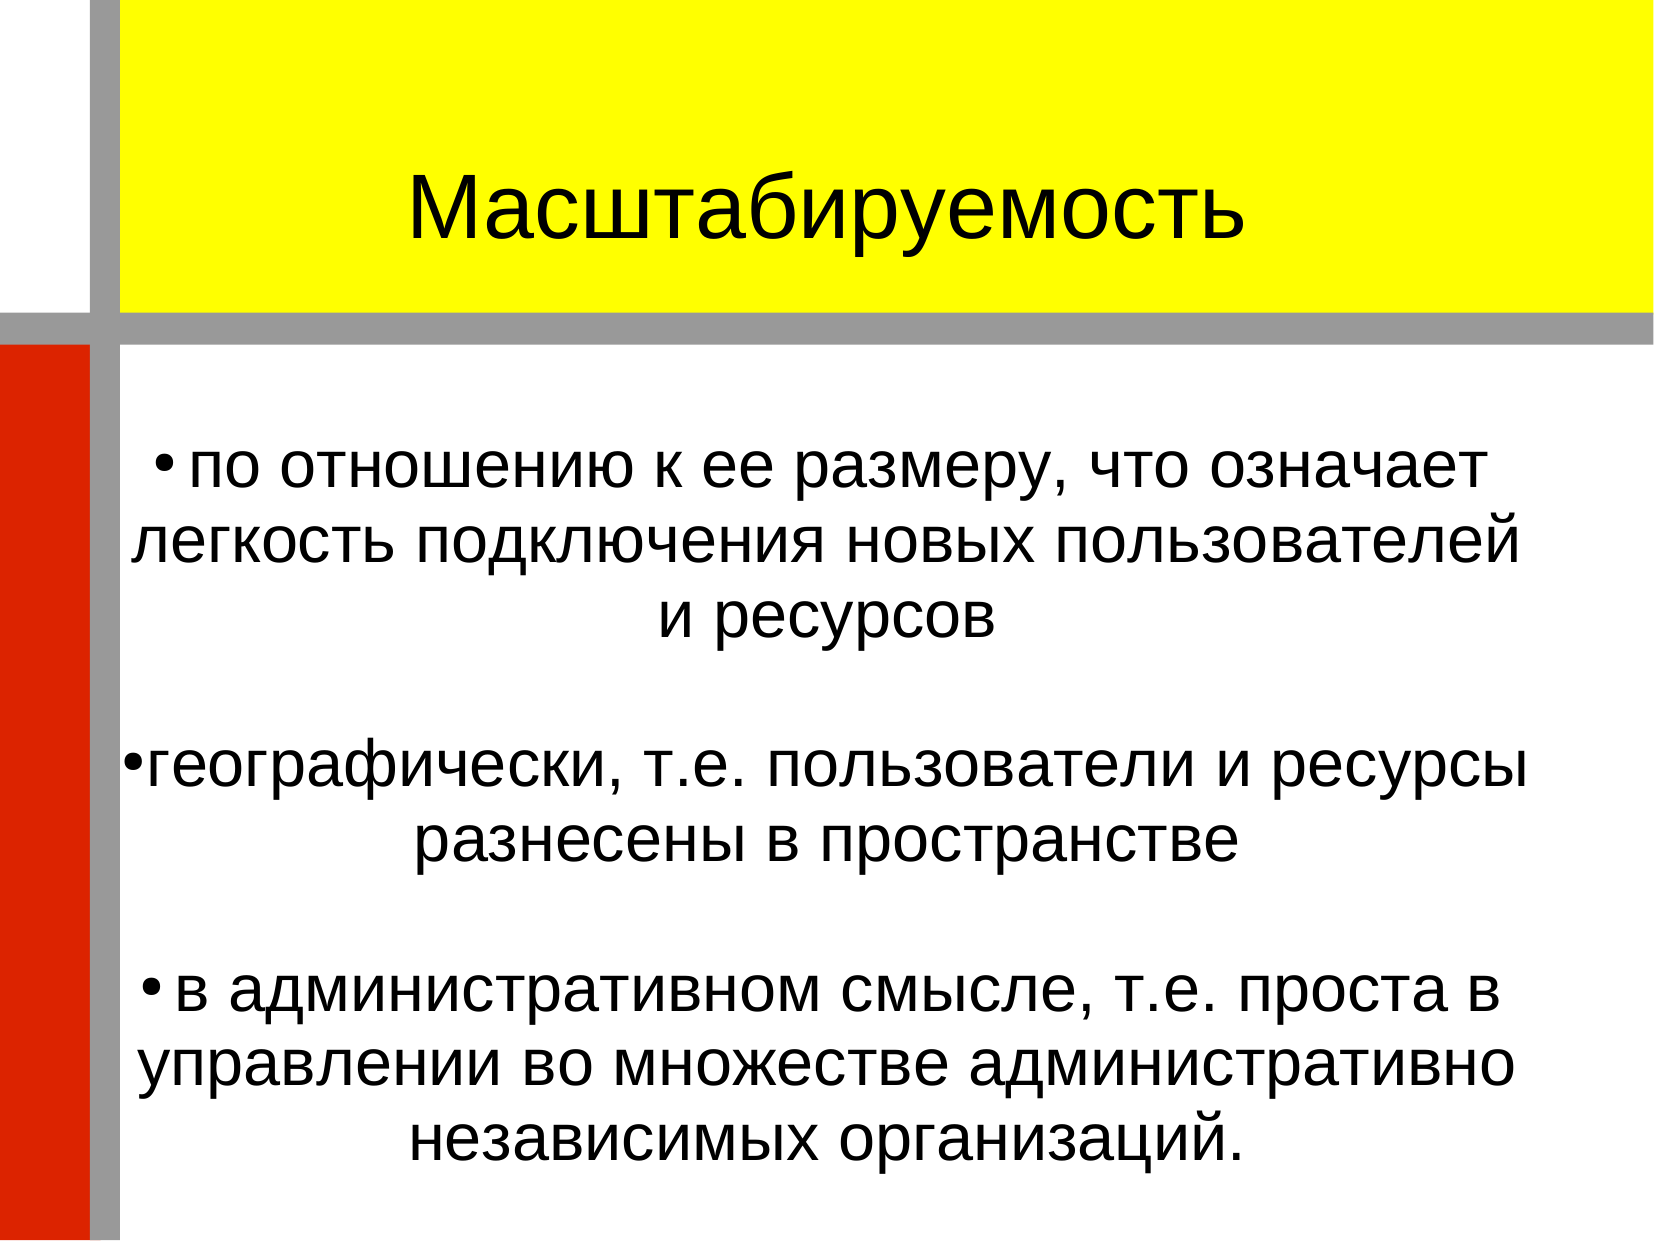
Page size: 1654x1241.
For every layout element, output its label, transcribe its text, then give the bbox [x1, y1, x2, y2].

title Масштабируемость [121, 110, 1534, 303]
subtitle по отношению к ее размеру, что означает легкость подключения новых пользователей и ресурсов географически, т.е. пользователи и ресурсы разнесены в пространстве в административном смысле, т.е. проста в управлении во множестве административно независимых организаций. [121, 399, 1534, 1203]
